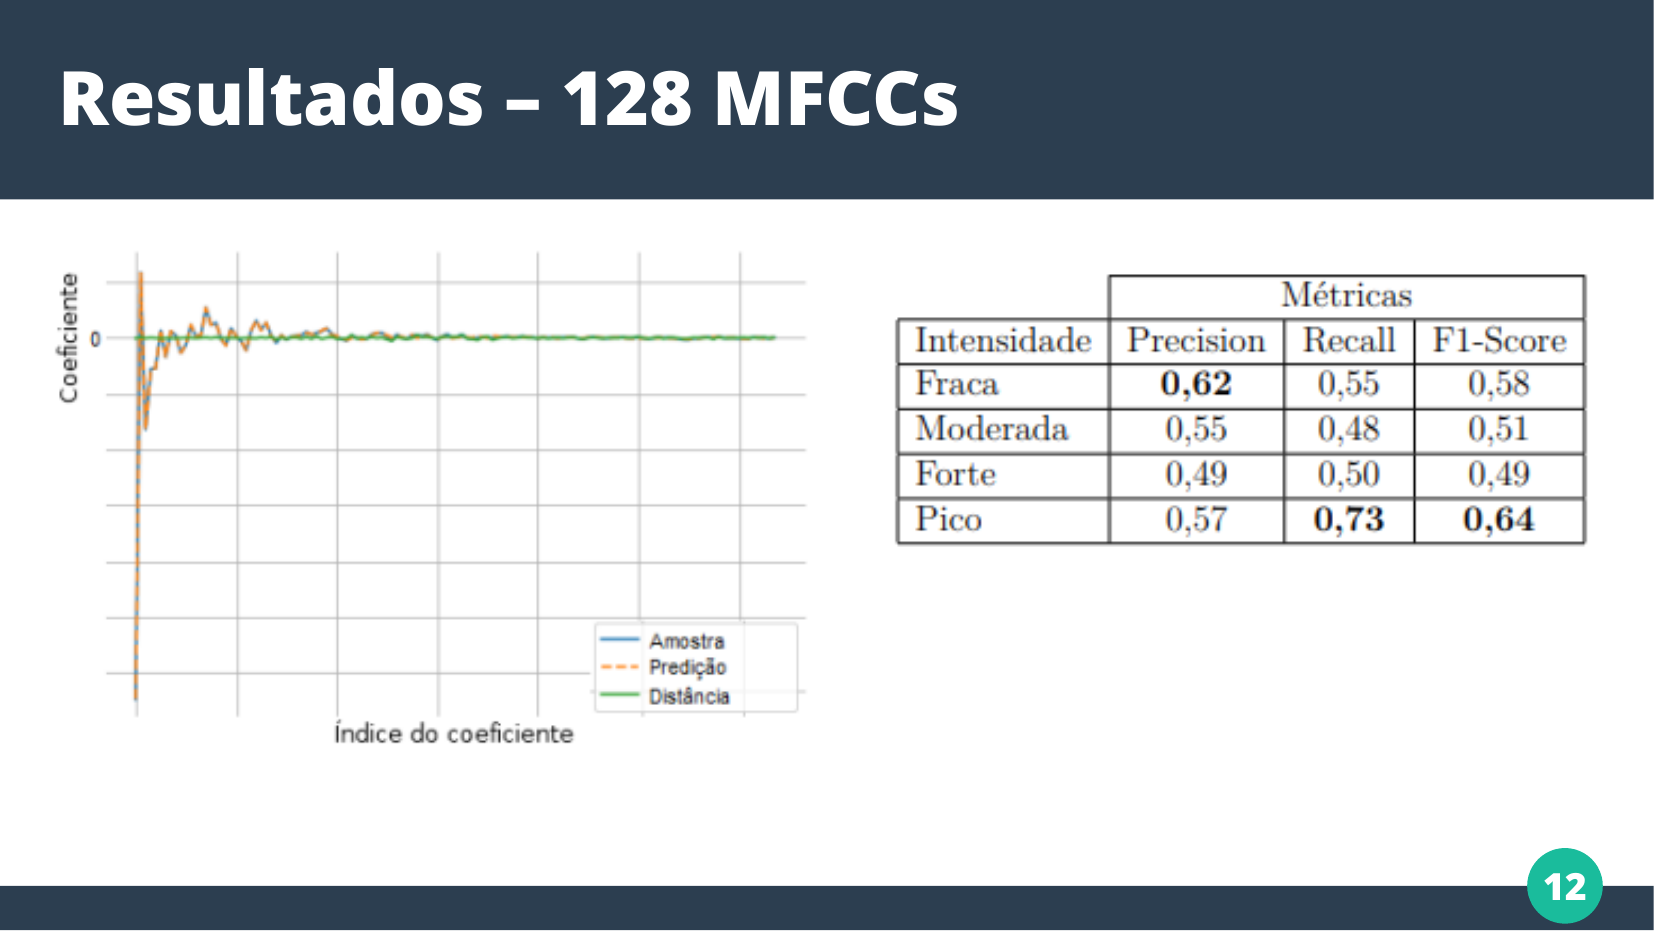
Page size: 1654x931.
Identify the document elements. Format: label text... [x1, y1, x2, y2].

picture [41, 224, 829, 756]
picture [887, 264, 1601, 556]
title Resultados – 128 MFCCs [59, 37, 1595, 156]
